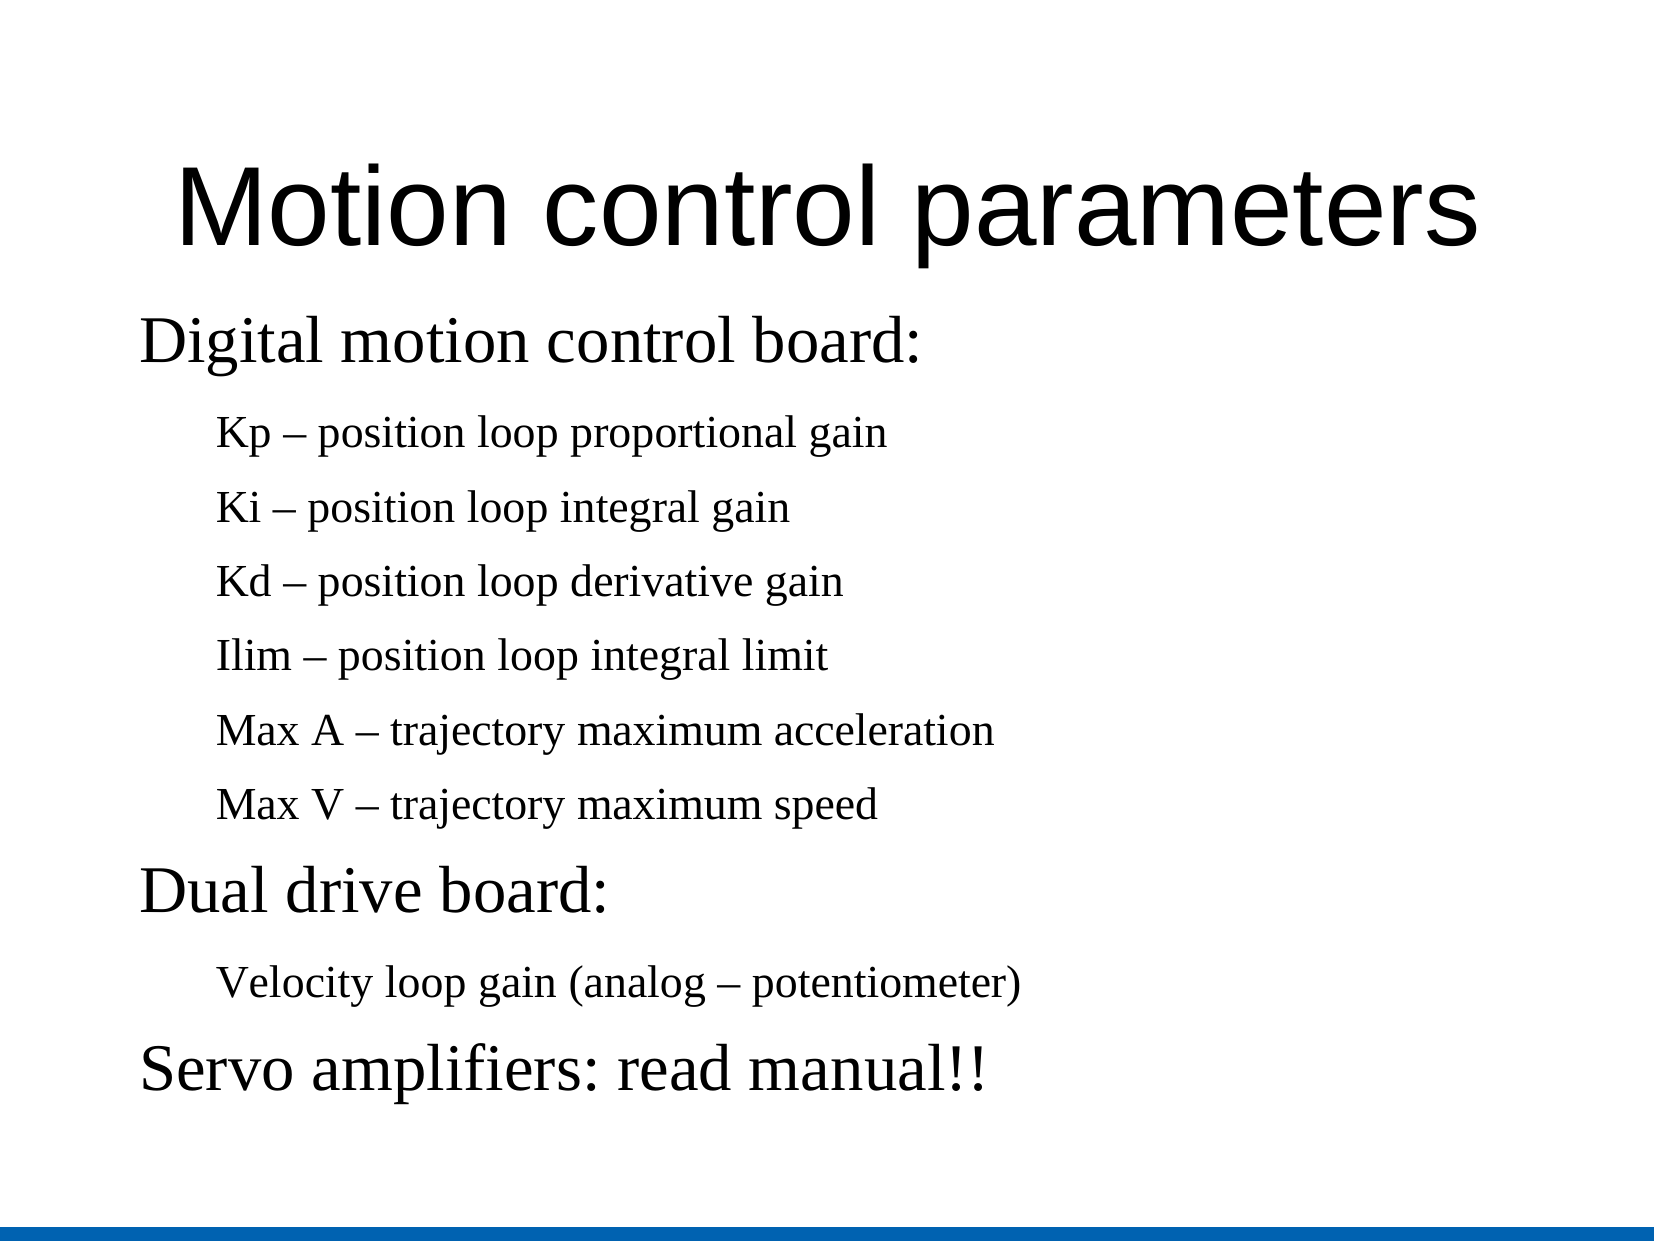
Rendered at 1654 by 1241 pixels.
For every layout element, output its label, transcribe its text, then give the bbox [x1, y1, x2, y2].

list Digital motion control board: Kp – position loop proportional gain Ki – position loop integral gain Kd – position loop derivative gain Ilim – position loop integral limit Max A – trajectory maximum acceleration Max V – trajectory maximum speed Dual drive board: Velocity loop gain (analog – potentiometer) Servo amplifiers: read manual!! [121, 303, 1533, 1159]
title Motion control parameters [121, 102, 1533, 303]
